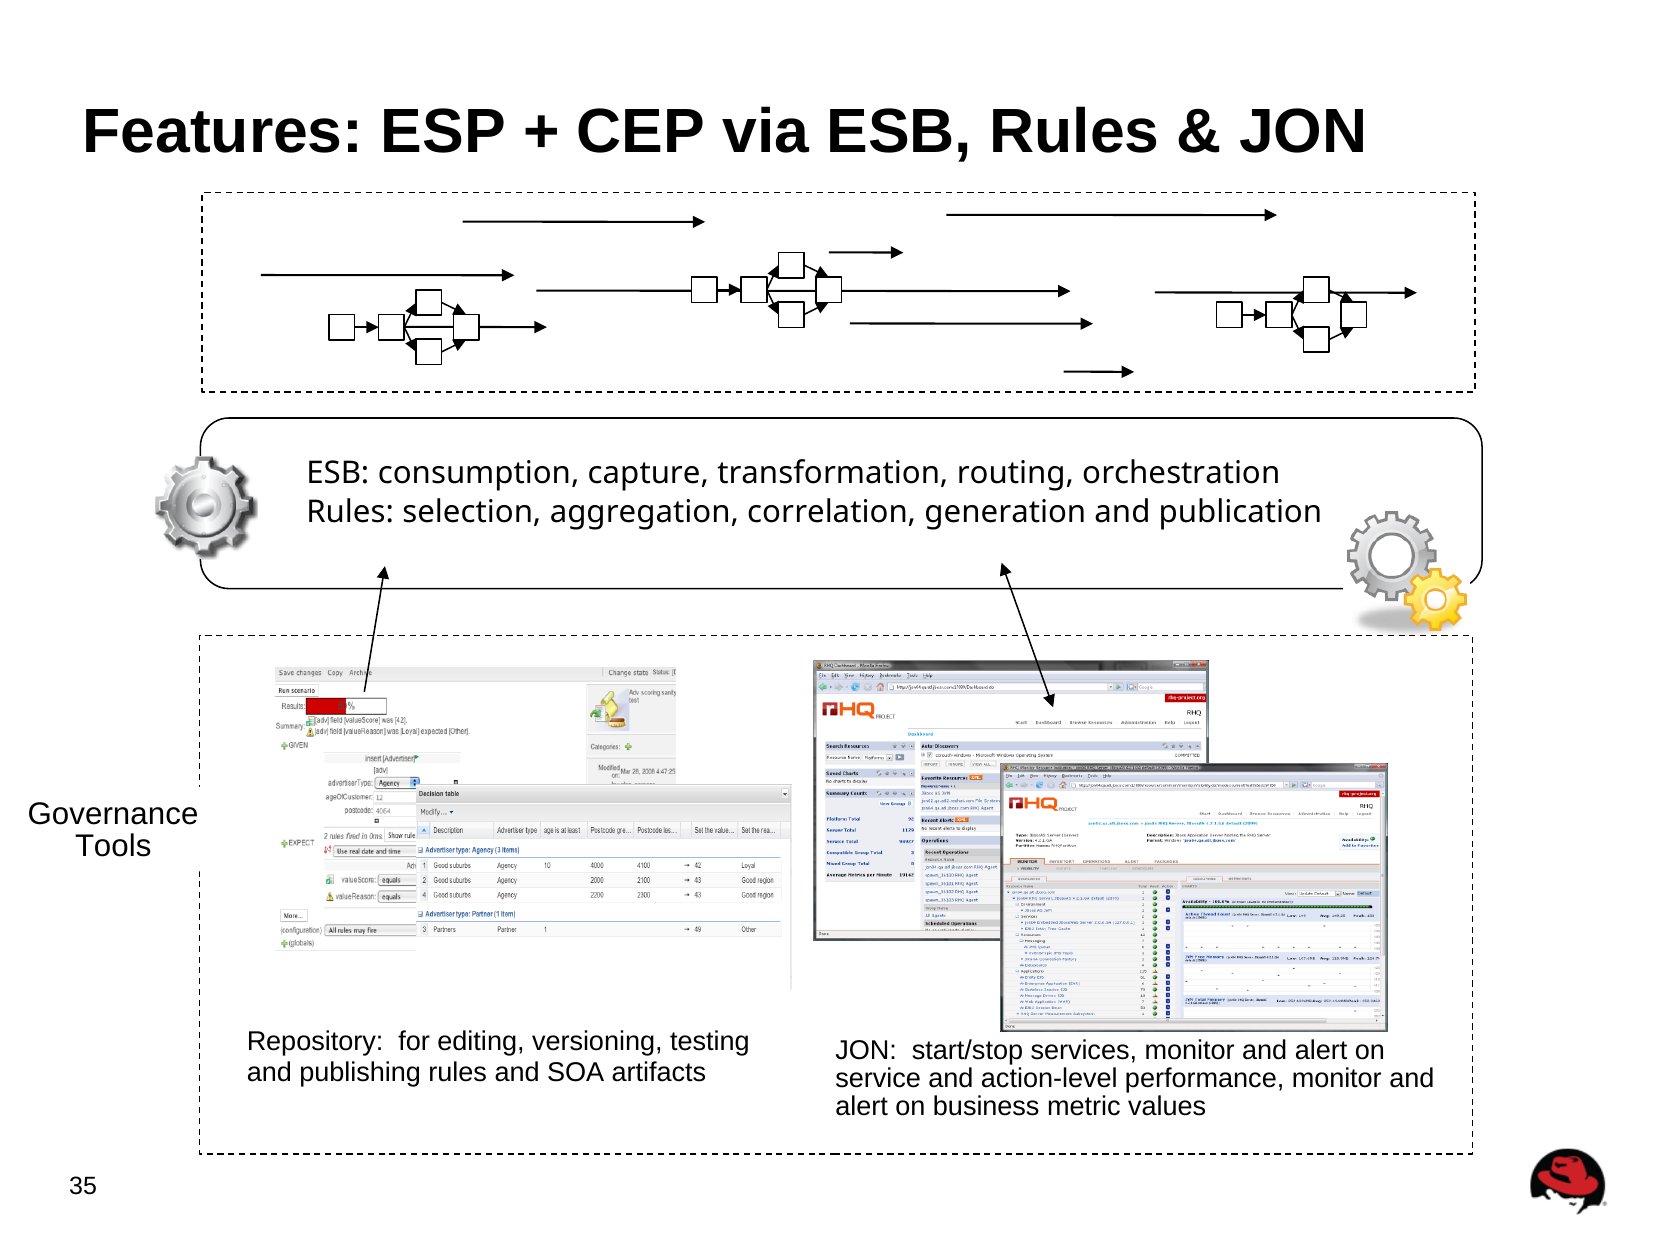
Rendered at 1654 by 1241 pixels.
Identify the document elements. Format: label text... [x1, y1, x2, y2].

text_box [1340, 302, 1367, 328]
text_box [815, 276, 842, 303]
text_box [1216, 302, 1242, 328]
picture [275, 667, 792, 990]
text_box [328, 314, 355, 340]
text_box [1303, 277, 1329, 303]
text_box [741, 276, 767, 303]
text_box Governance Tools [11, 786, 216, 872]
text_box [778, 252, 804, 278]
text_box ESB: consumption, capture, transformation, routing, orchestration Rules: selection, aggregation, correlation, generation and publication [289, 439, 1341, 540]
picture [153, 455, 258, 560]
text_box [778, 301, 804, 328]
text_box [691, 276, 717, 303]
text_box [416, 339, 442, 365]
picture [1529, 1146, 1613, 1224]
text_box JON: start/stop services, monitor and alert on service and action-level performance, monitor and alert on business metric values [818, 1028, 1494, 1130]
text_box [1303, 326, 1329, 353]
text_box Repository: for editing, versioning, testing and publishing rules and SOA artifacts [230, 1016, 774, 1096]
text_box [378, 314, 405, 340]
picture [813, 660, 1388, 1028]
text_box [416, 289, 442, 316]
title Features: ESP + CEP via ESB, Rules & JON [82, 37, 1571, 226]
picture [1342, 507, 1471, 636]
text_box [1266, 302, 1292, 328]
text_box [453, 314, 479, 340]
